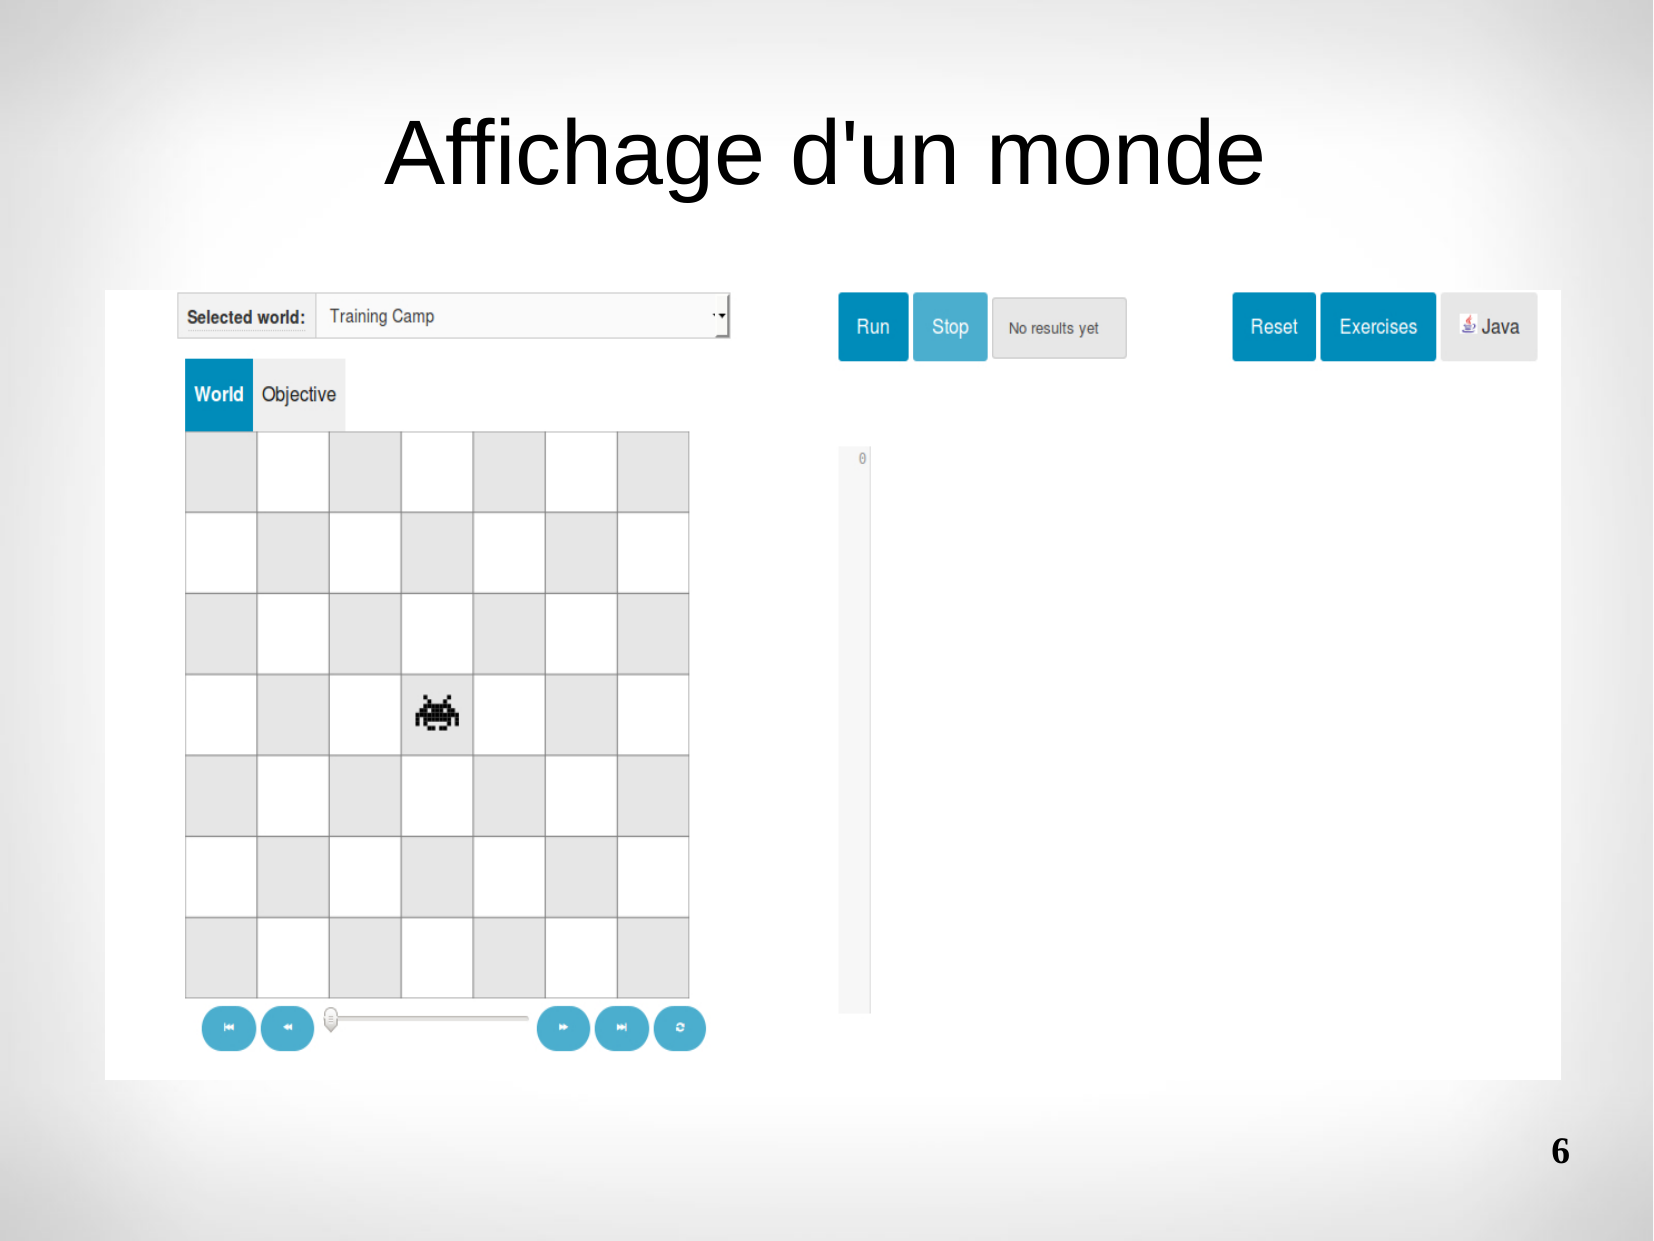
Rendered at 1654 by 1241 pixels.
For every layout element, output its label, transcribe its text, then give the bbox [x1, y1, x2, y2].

title Affichage d'un monde [82, 49, 1571, 257]
picture [0, 0, 1654, 1241]
